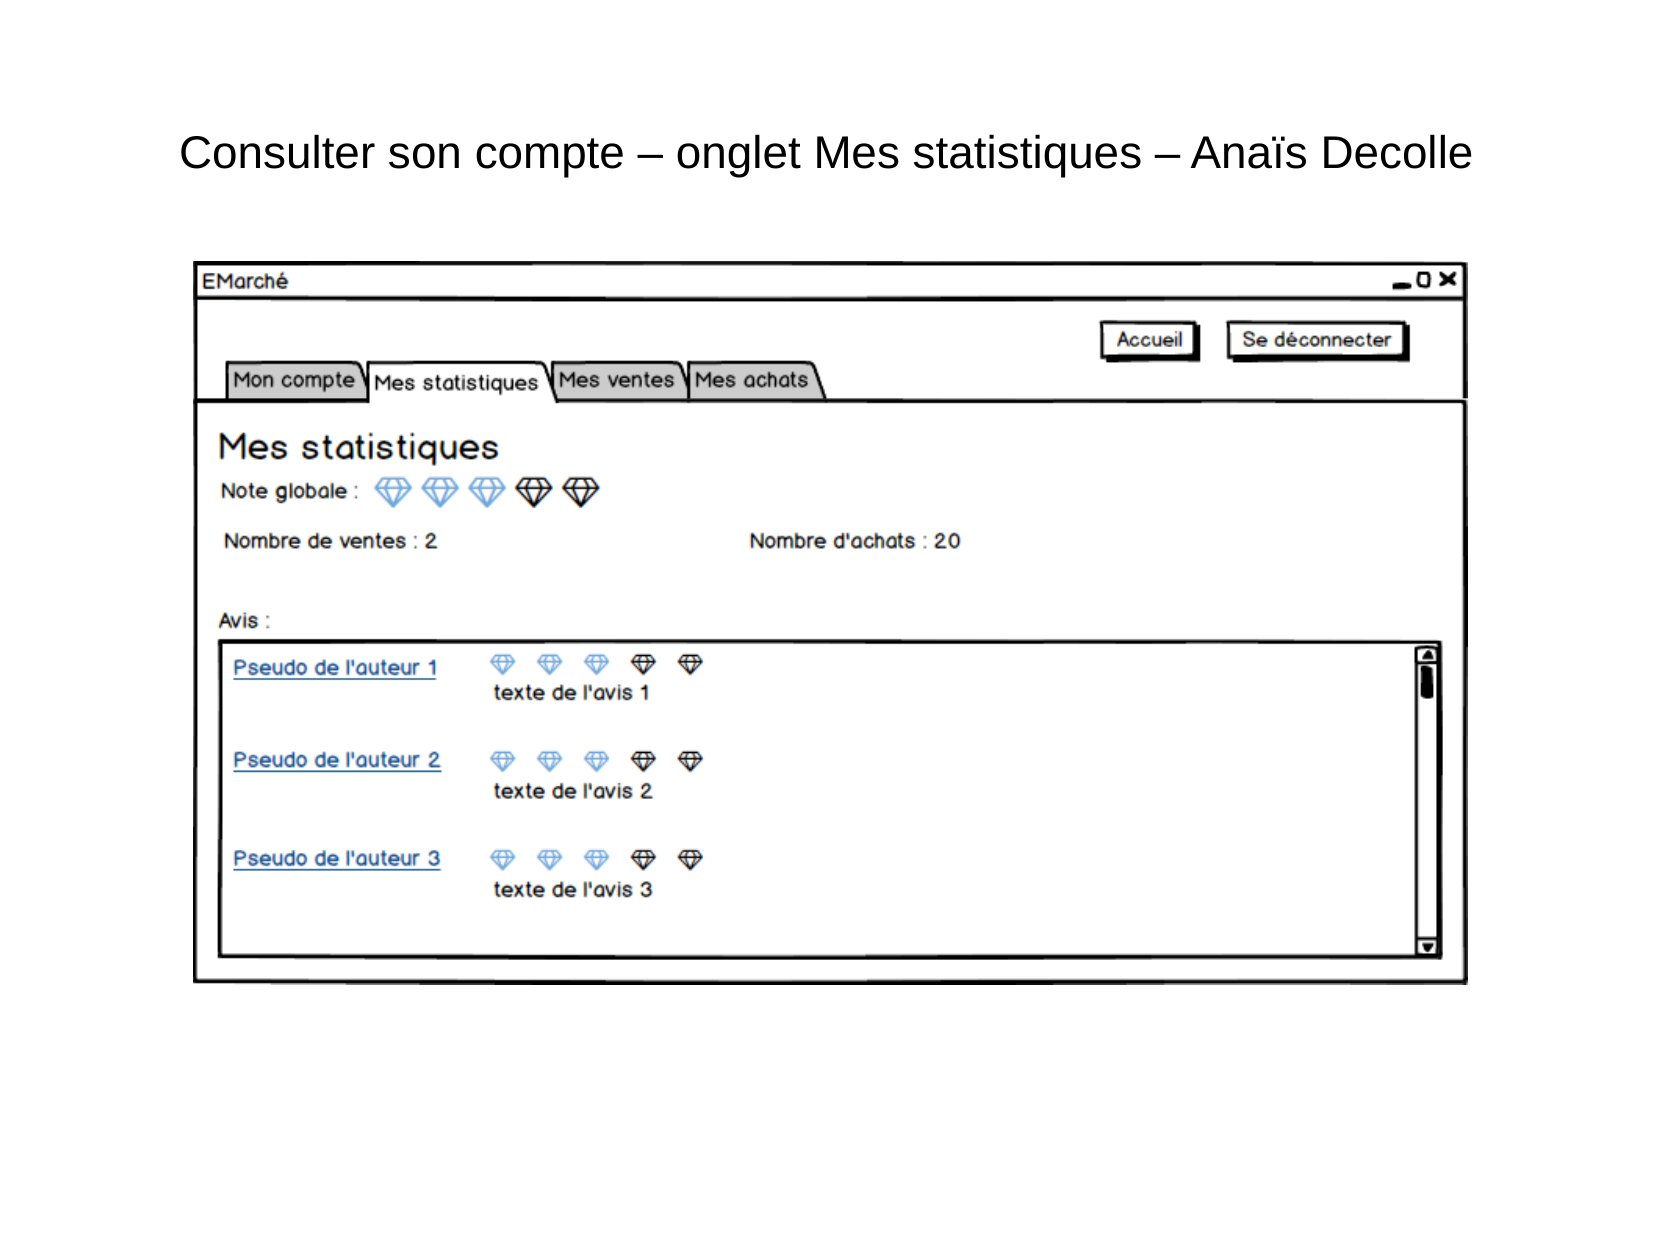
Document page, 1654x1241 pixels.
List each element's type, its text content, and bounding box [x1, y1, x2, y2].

picture [193, 261, 1468, 985]
title Consulter son compte – onglet Mes statistiques – Anaïs Decolle [82, 49, 1571, 257]
